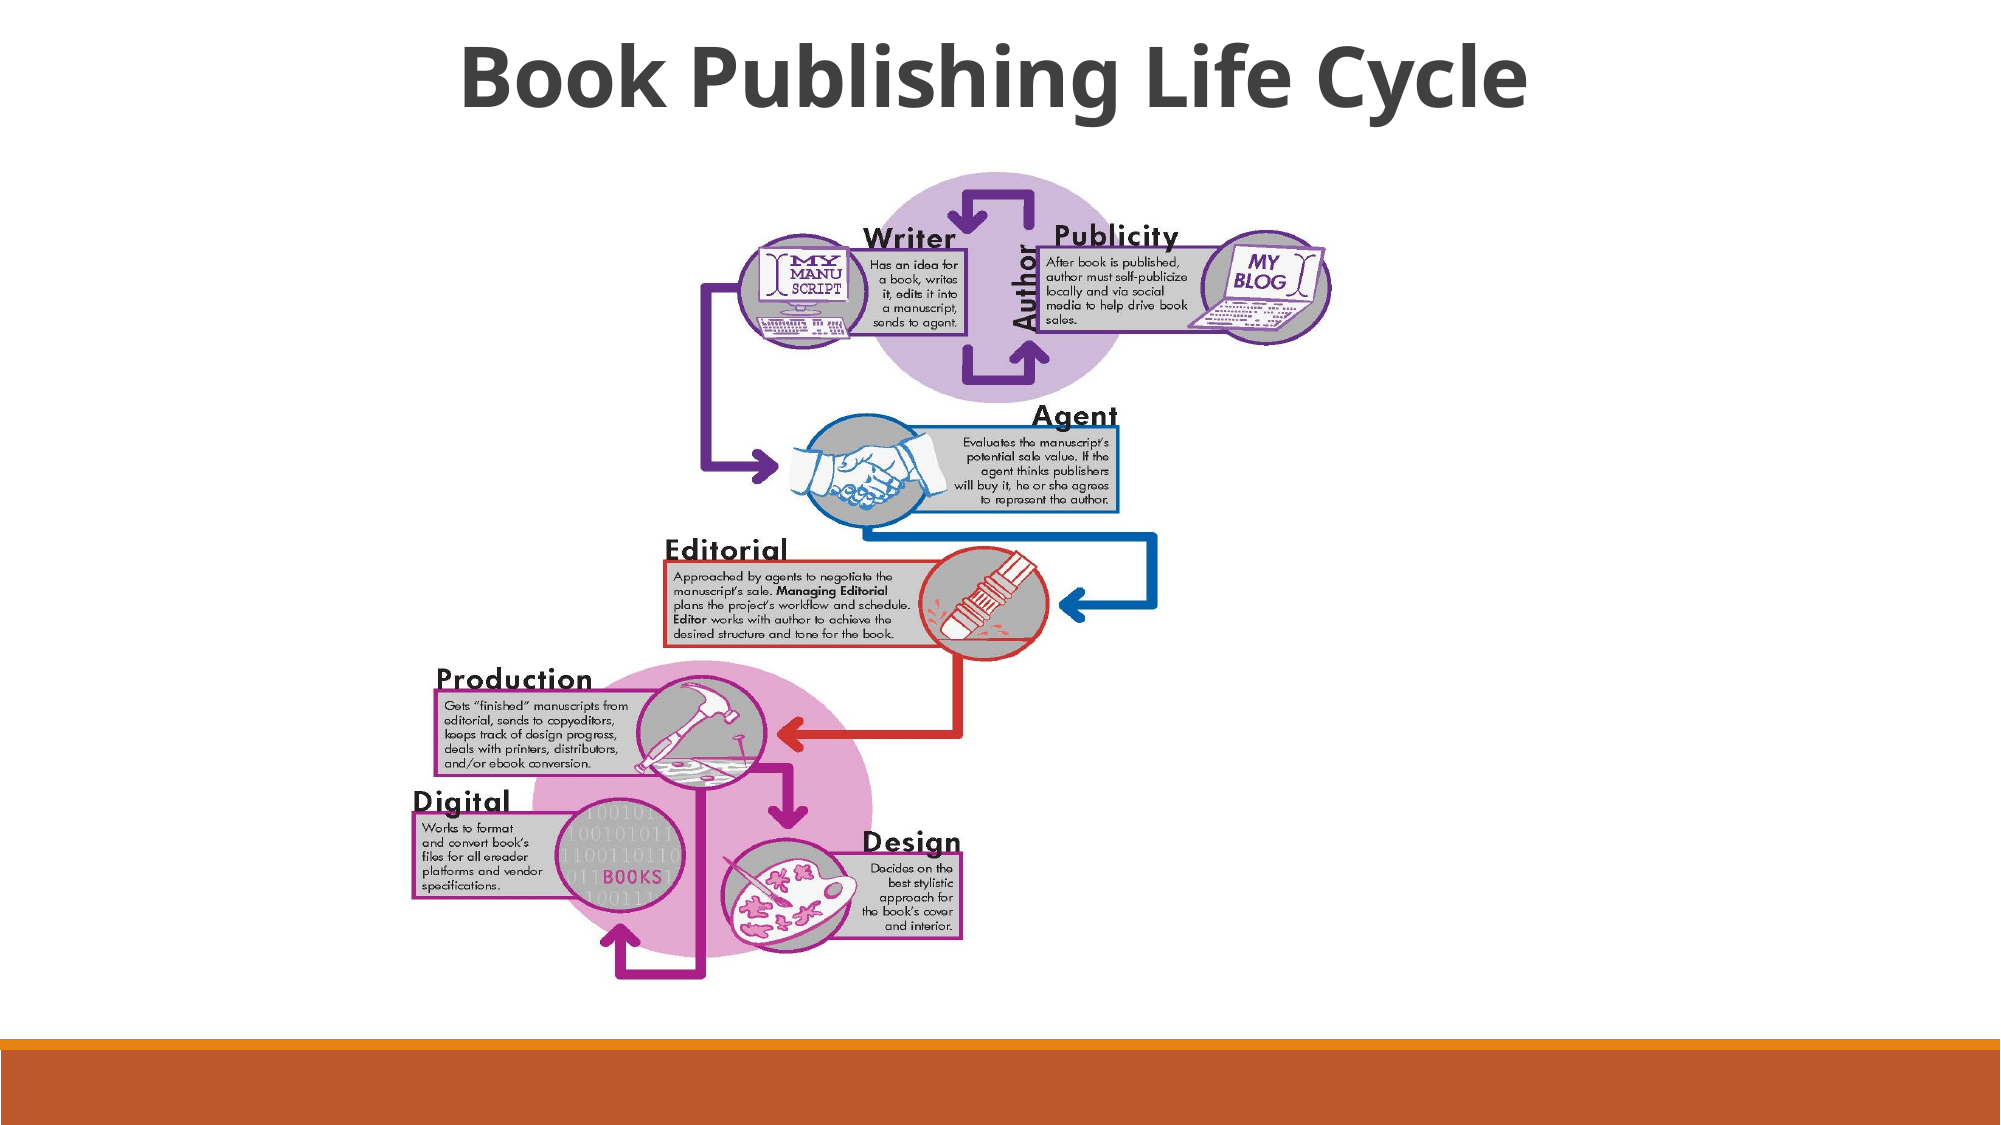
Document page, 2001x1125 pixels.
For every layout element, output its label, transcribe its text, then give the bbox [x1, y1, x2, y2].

title Book Publishing Life Cycle [171, 31, 1817, 133]
picture [359, 132, 1435, 1008]
